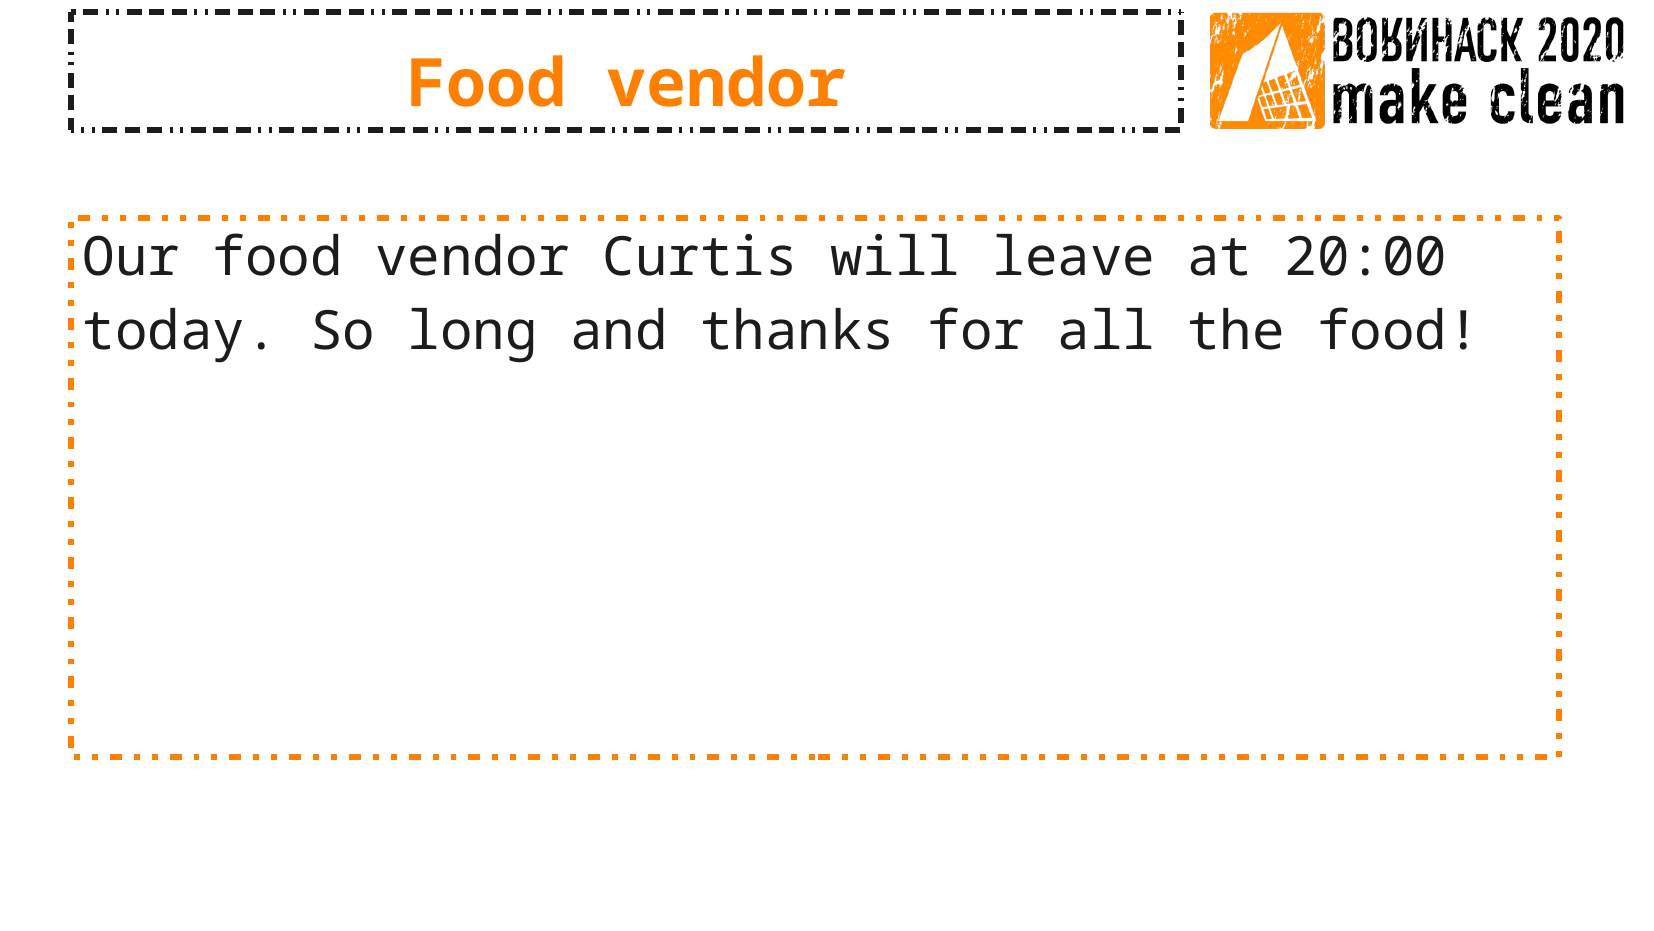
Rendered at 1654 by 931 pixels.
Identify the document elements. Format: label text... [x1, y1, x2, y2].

title Food vendor [70, 11, 1182, 130]
subtitle Our food vendor Curtis will leave at 20:00 today. So long and thanks for all the food! [70, 217, 1560, 758]
picture [1210, 11, 1654, 130]
